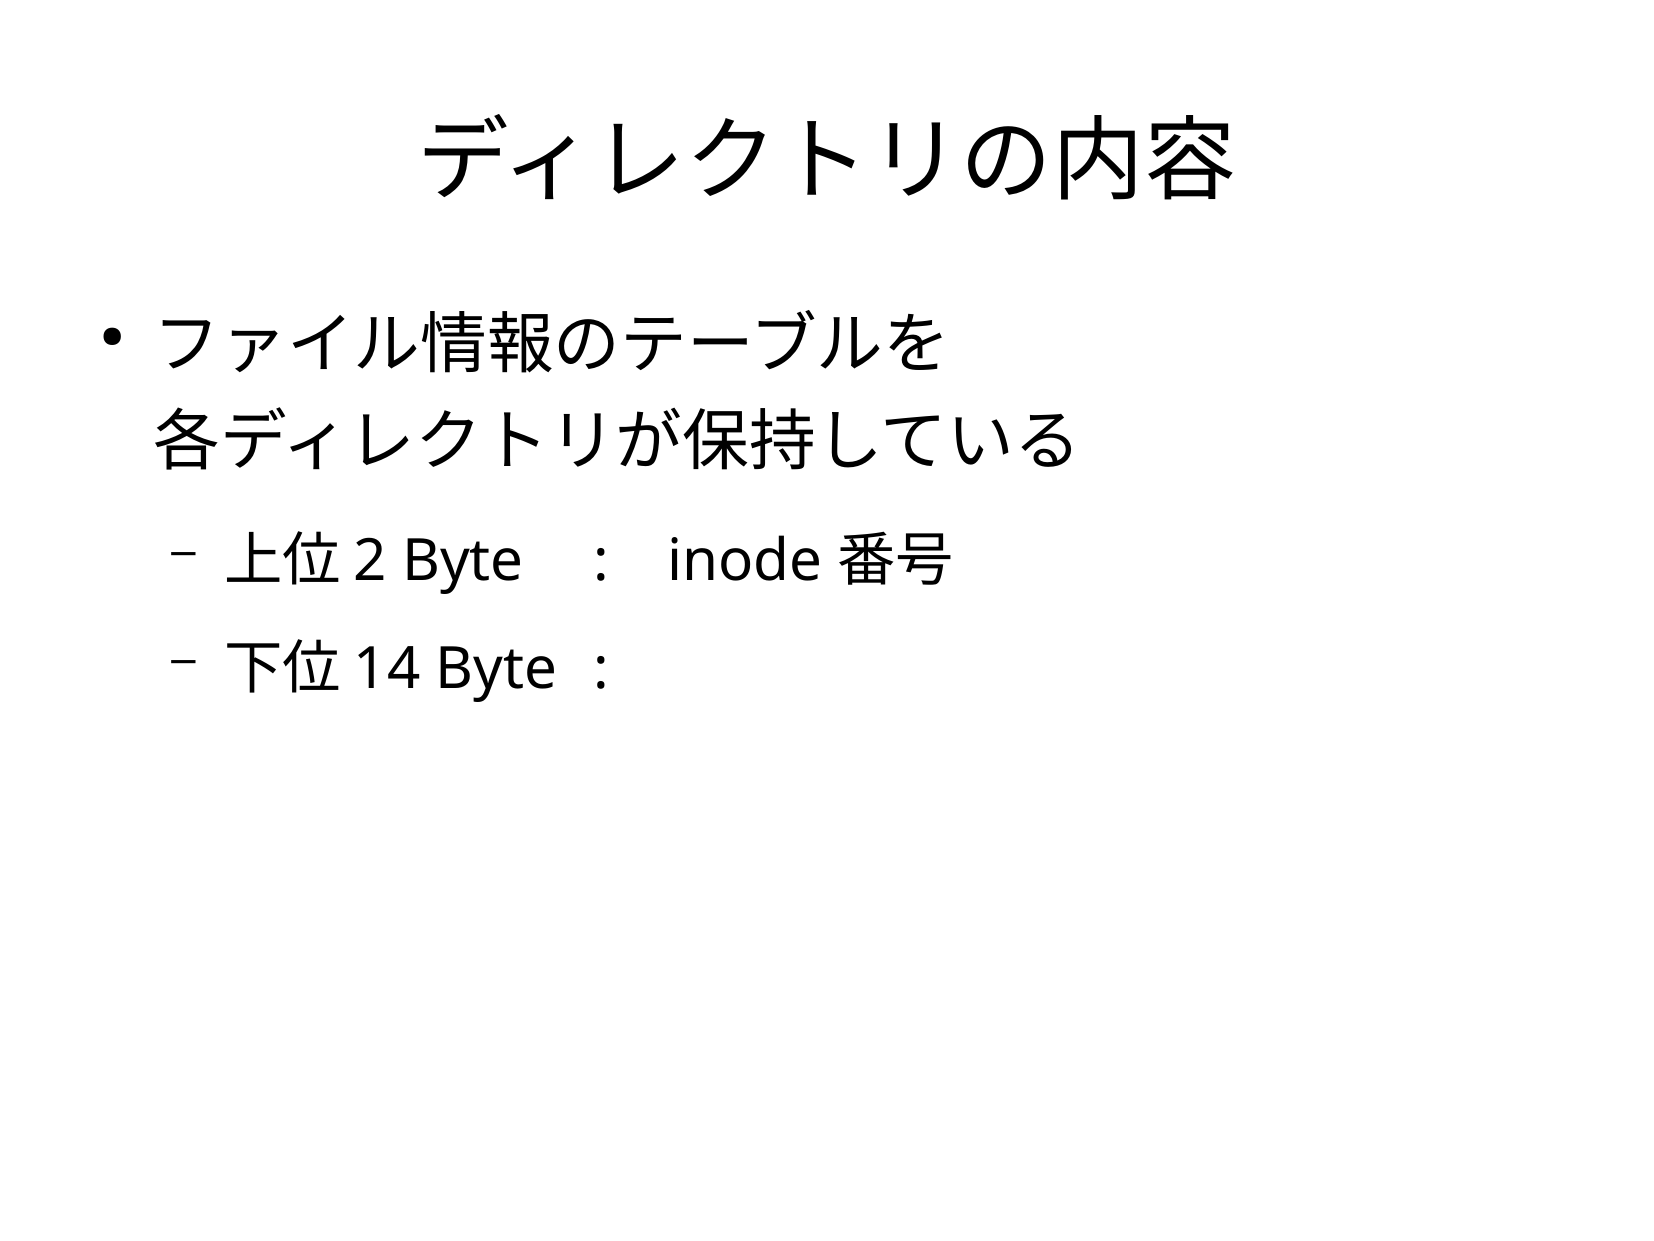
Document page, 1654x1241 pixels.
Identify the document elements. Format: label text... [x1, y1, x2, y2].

title ディレクトリの内容 [82, 49, 1571, 257]
list ファイル情報のテーブルを 各ディレクトリが保持している 上位 2 Byte : inode 番号 下位 14 Byte : [82, 290, 1538, 1170]
